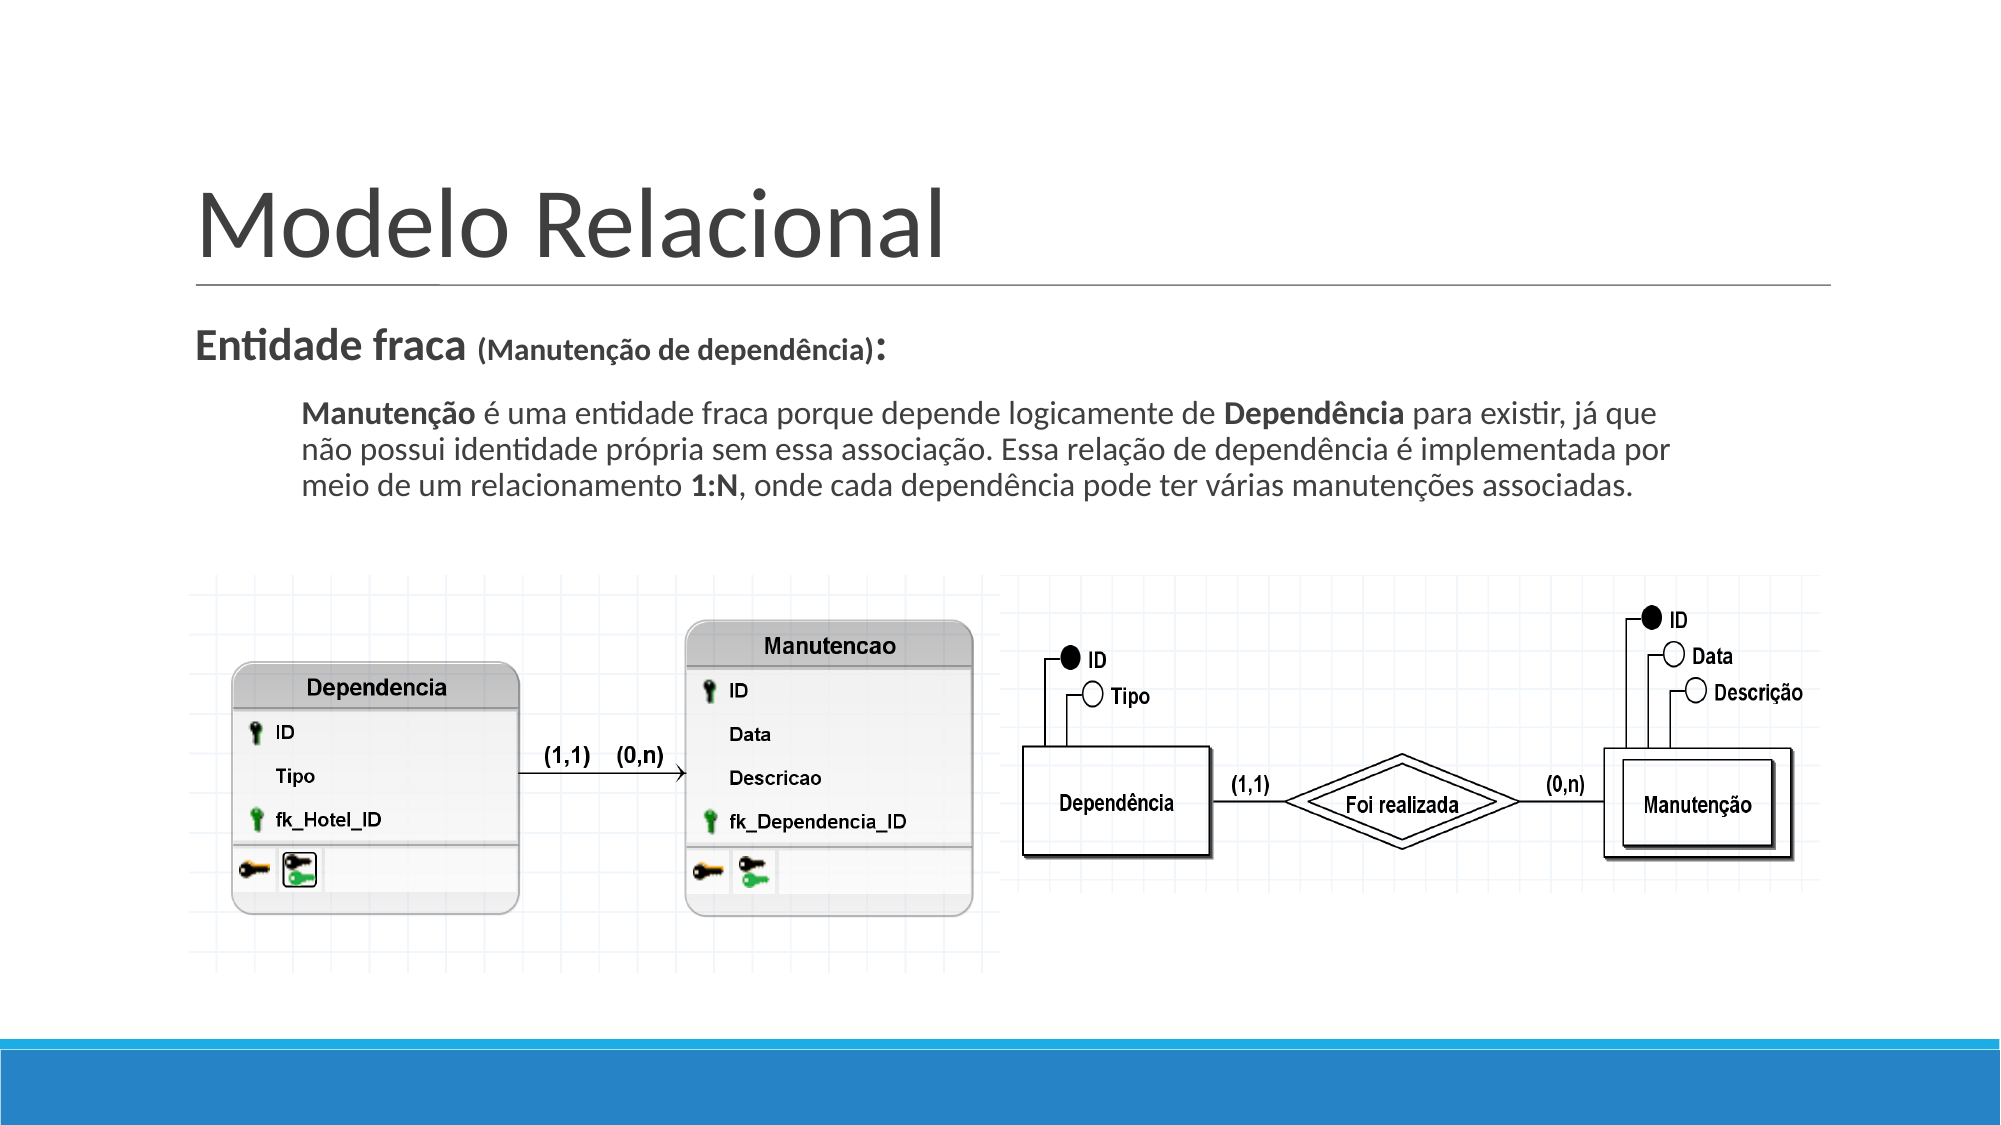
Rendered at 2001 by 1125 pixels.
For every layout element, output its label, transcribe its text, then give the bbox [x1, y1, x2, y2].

picture [189, 575, 1820, 973]
text_box Entidade fraca (Manutenção de dependência): [179, 299, 1830, 382]
text_box Manutenção é uma entidade fraca porque depende logicamente de Dependência para existir, já que não possui identidade própria sem essa associação. Essa relação de dependência é implementada por meio de um relacionamento 1:N, onde cada dependência pode ter várias manutenções associadas. [286, 381, 1714, 519]
text_box Modelo Relacional [179, 46, 1830, 285]
